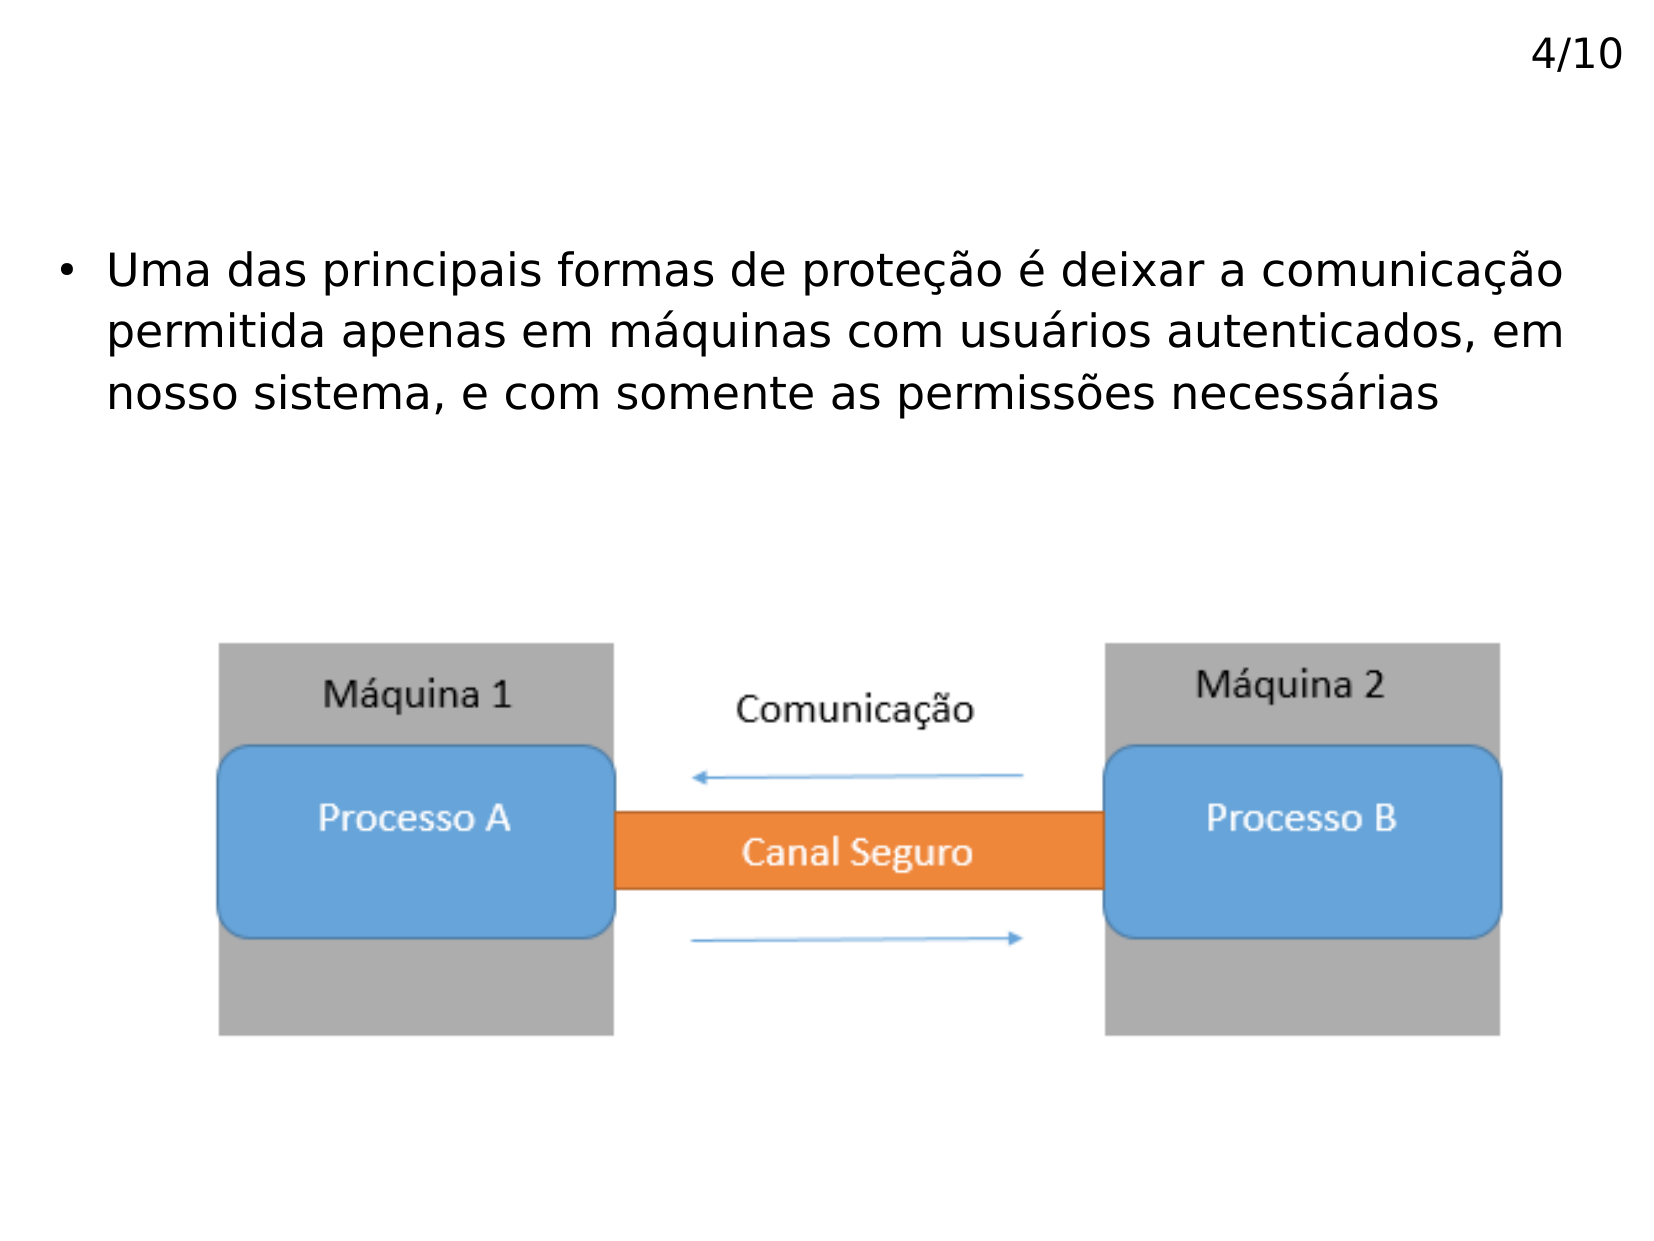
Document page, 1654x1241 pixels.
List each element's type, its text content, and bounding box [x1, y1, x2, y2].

list Uma das principais formas de proteção é deixar a comunicação permitida apenas em máquinas com usuários autenticados, em nosso sistema, e com somente as permissões necessárias [59, 236, 1595, 1211]
picture [185, 592, 1528, 1076]
